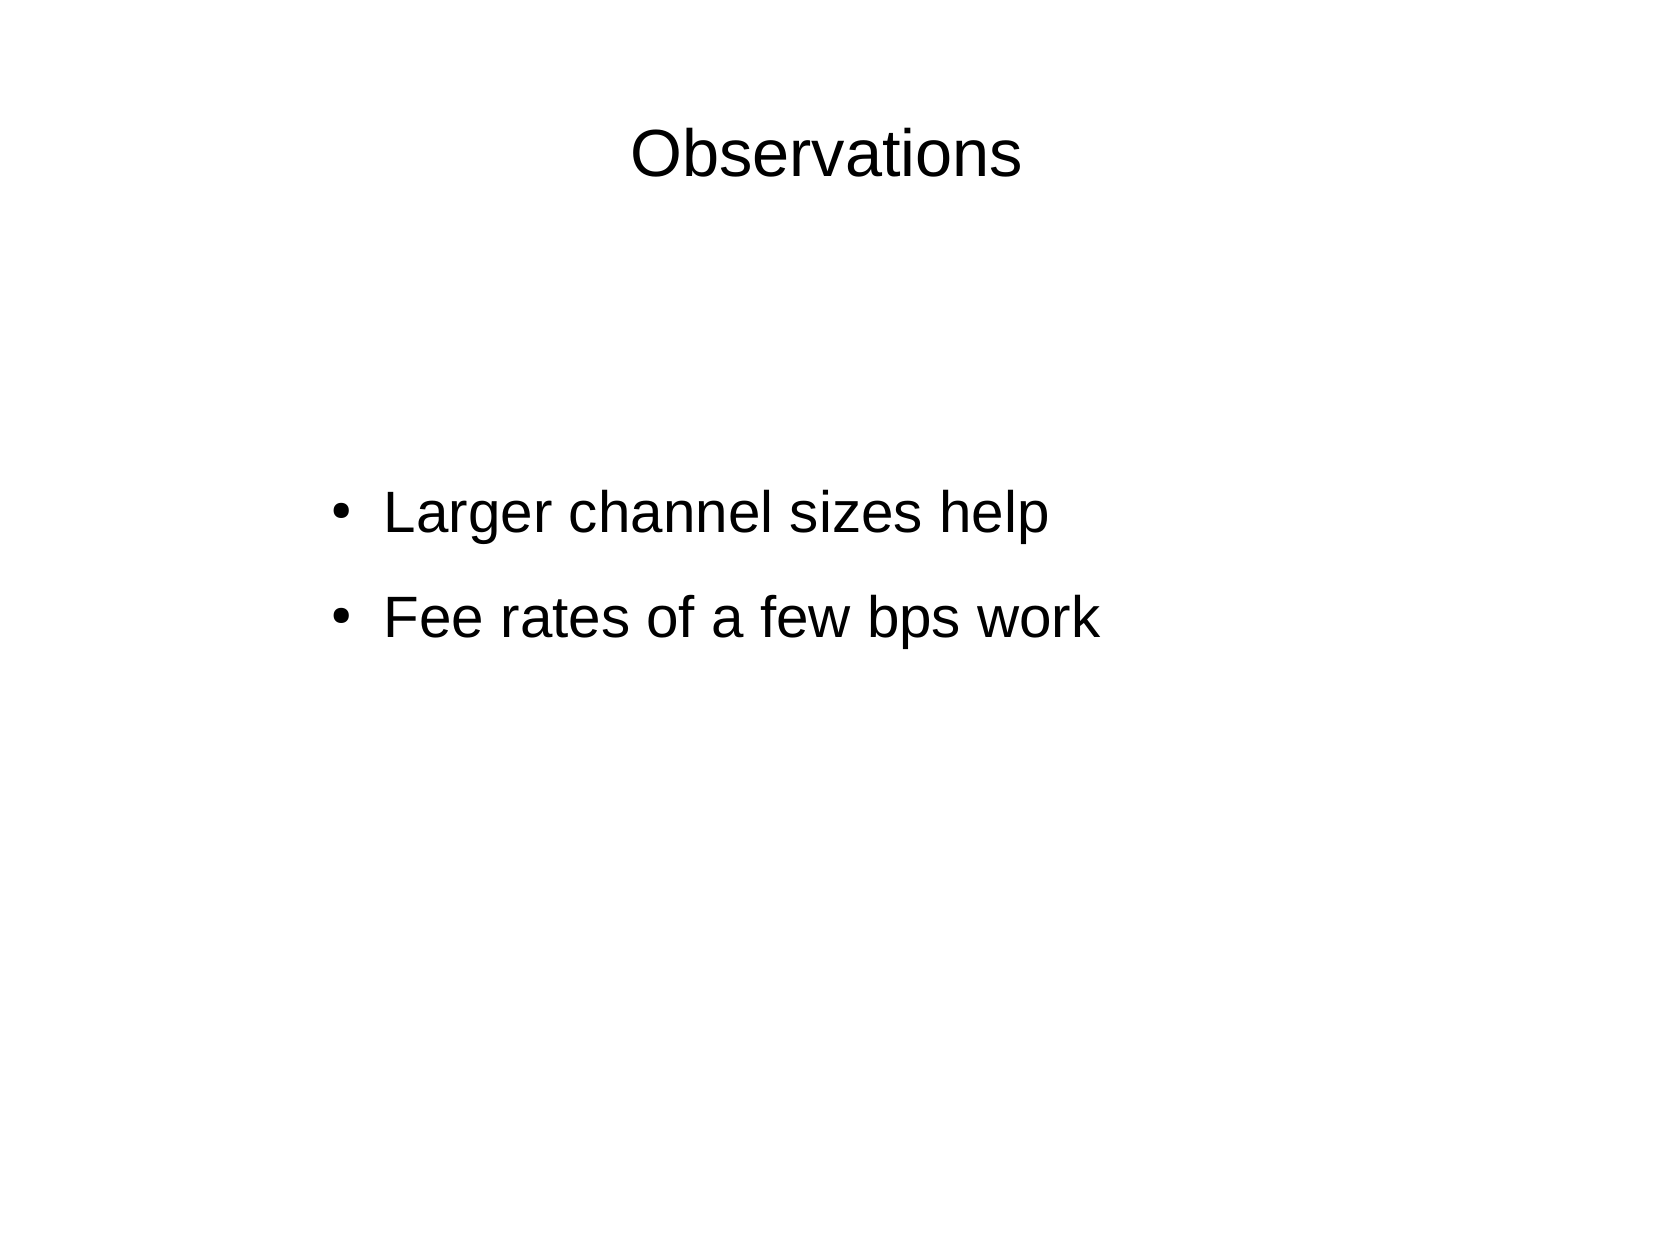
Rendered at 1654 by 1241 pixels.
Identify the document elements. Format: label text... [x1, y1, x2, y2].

title Observations [82, 49, 1571, 257]
list Larger channel sizes help Fee rates of a few bps work [313, 375, 1341, 721]
